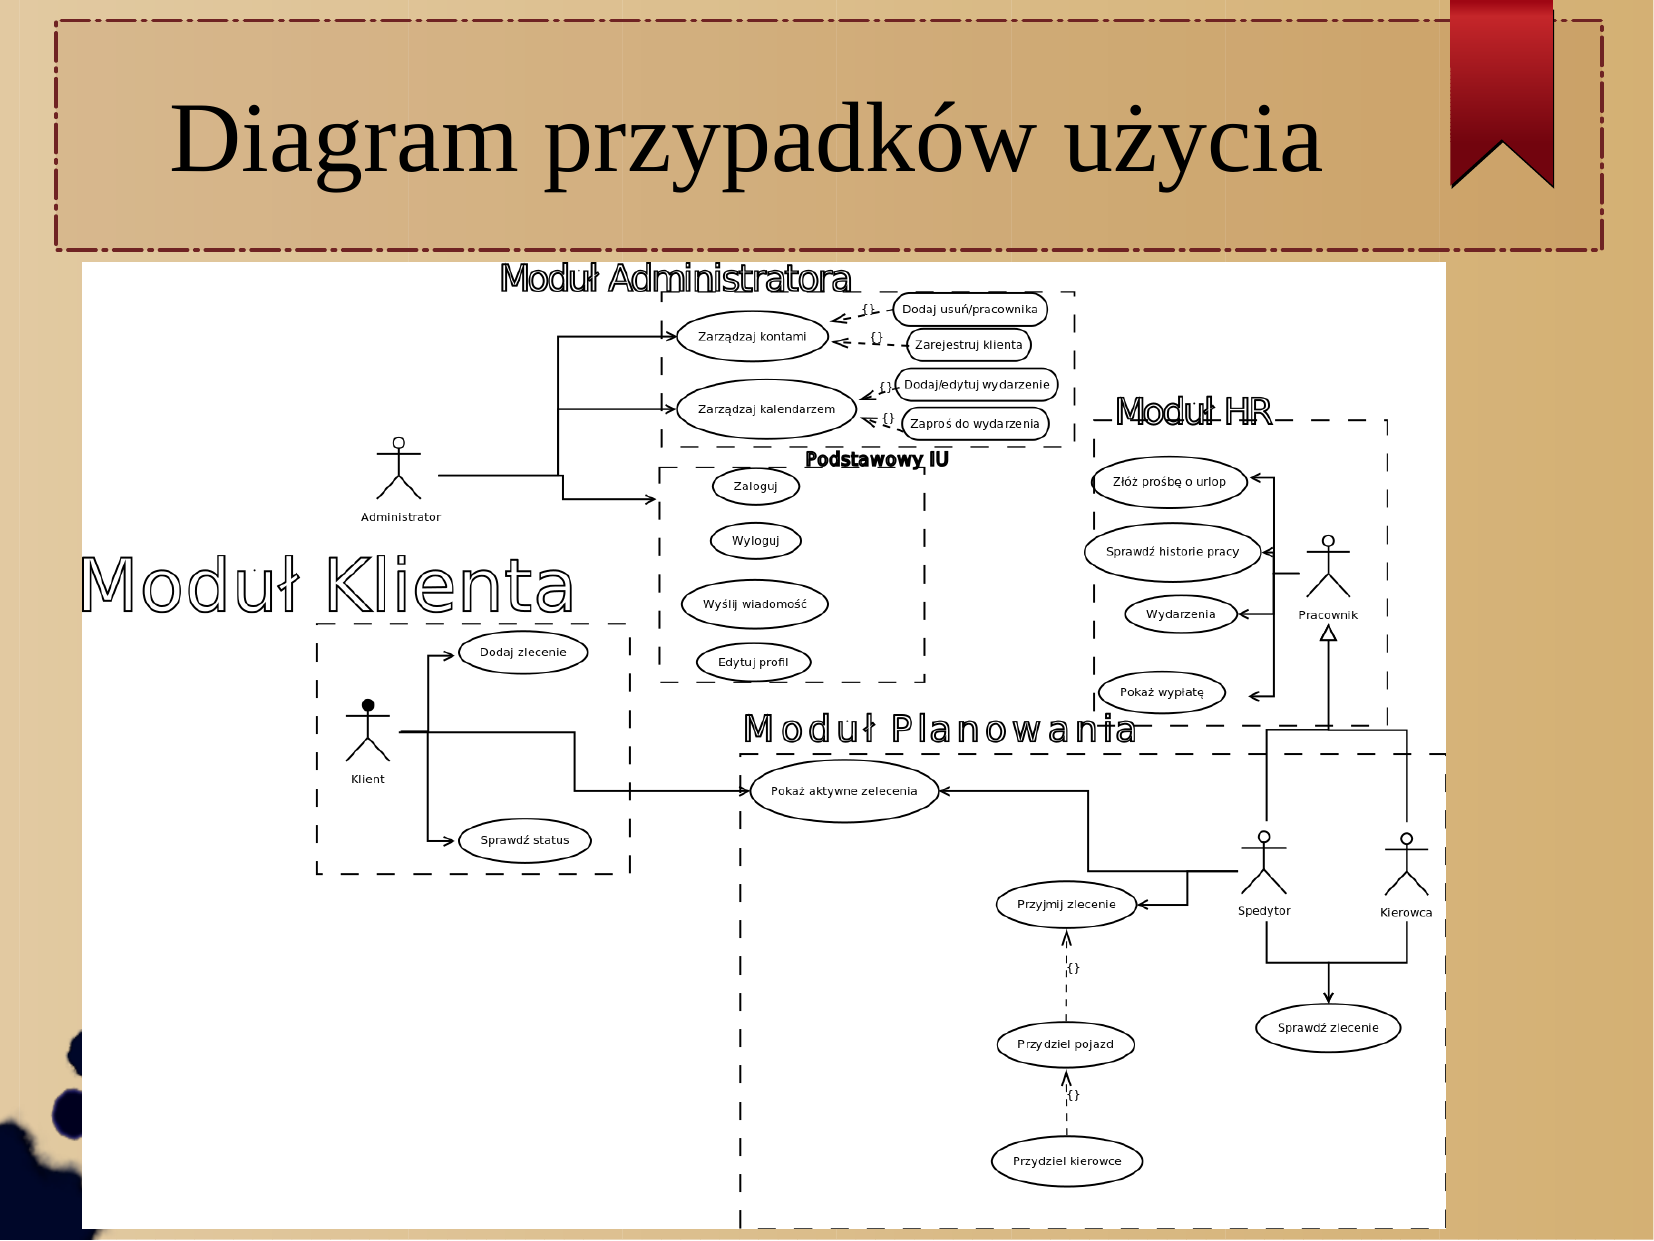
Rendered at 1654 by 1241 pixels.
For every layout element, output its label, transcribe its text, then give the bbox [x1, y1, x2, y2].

title Diagram przypadków użycia [82, 47, 1412, 229]
picture [82, 262, 1446, 1229]
